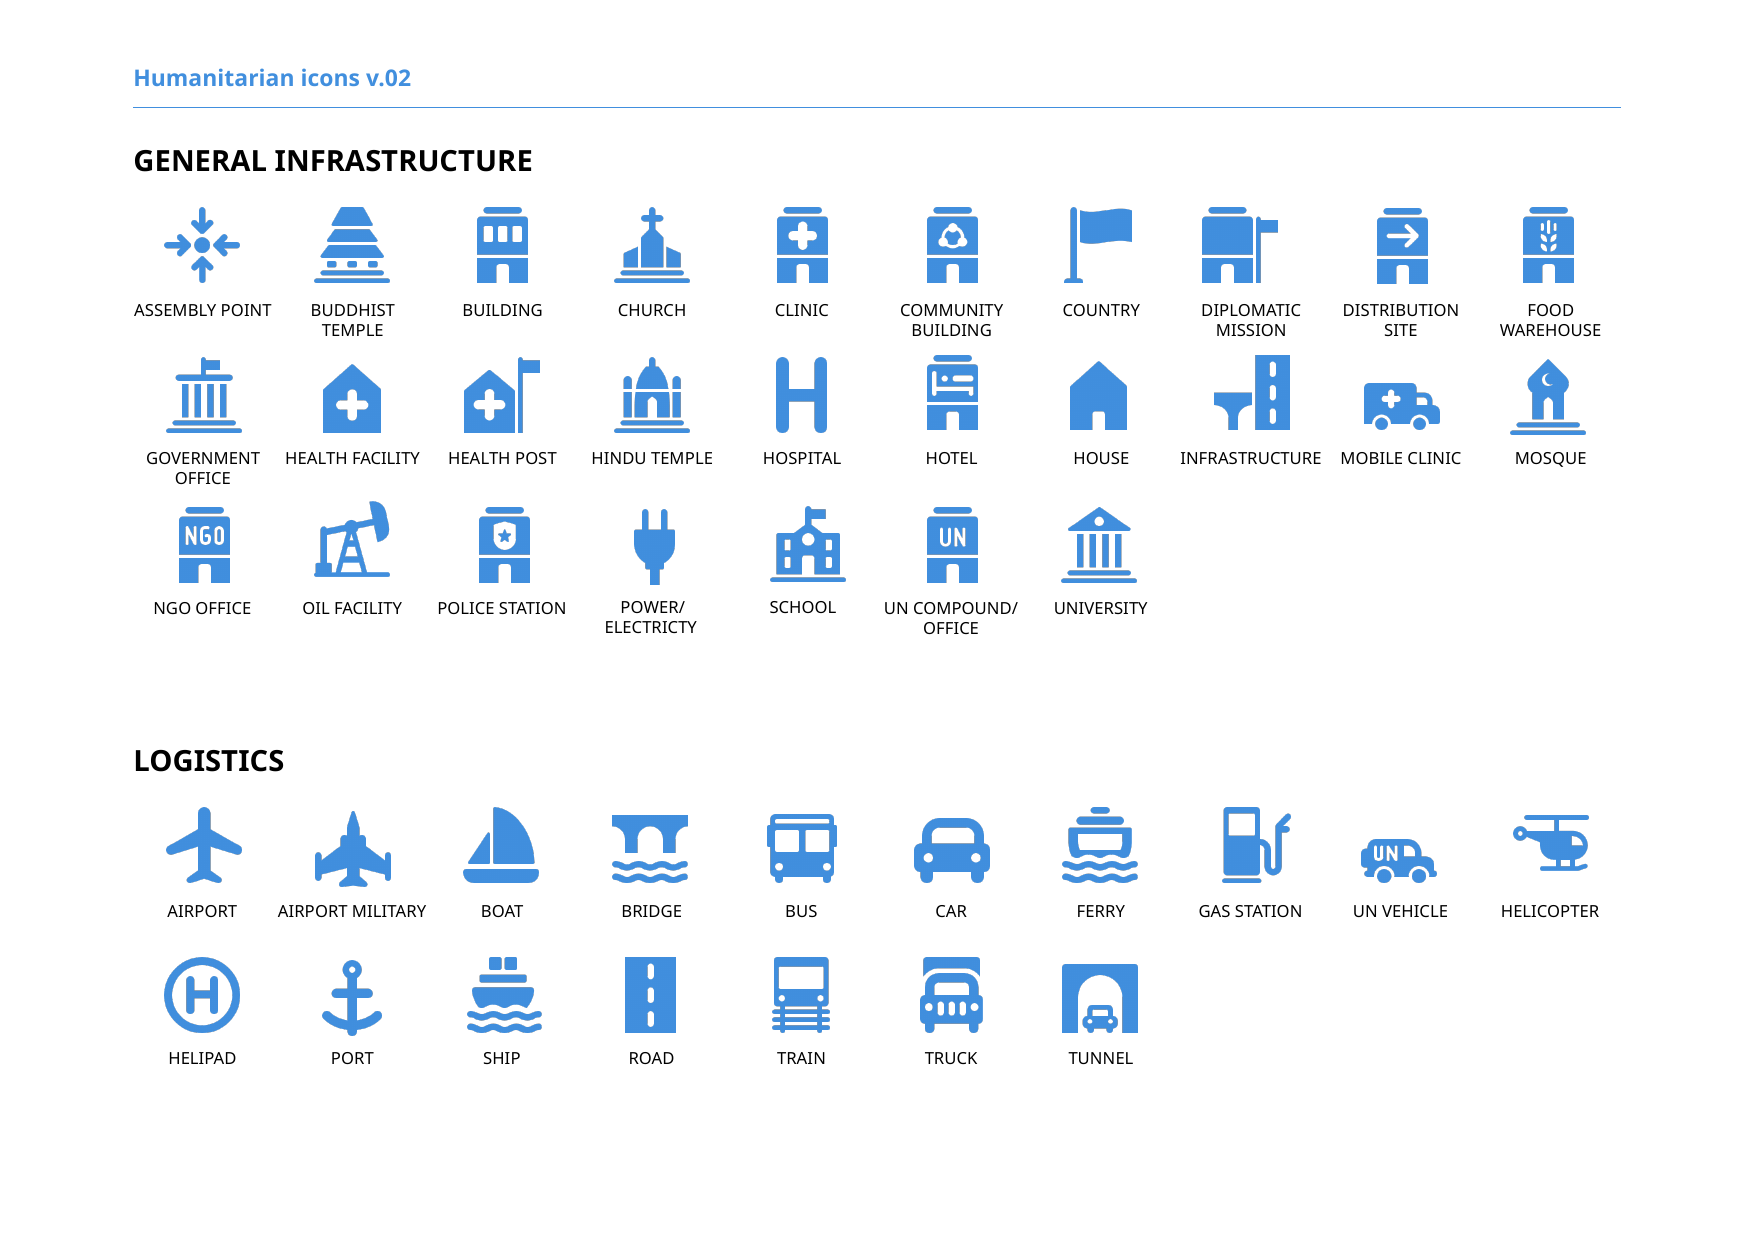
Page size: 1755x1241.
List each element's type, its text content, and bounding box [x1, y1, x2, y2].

text_box UN VEHICLE [1325, 901, 1475, 947]
text_box GAS STATION [1175, 901, 1325, 947]
picture [777, 207, 828, 283]
text_box FERRY [1025, 901, 1175, 947]
picture [612, 815, 688, 883]
text_box MOSQUE [1475, 447, 1626, 493]
picture [614, 207, 690, 283]
picture [1510, 359, 1586, 435]
text_box HOTEL [876, 447, 1026, 493]
picture [166, 357, 242, 433]
picture [772, 957, 830, 1033]
text_box PORT [277, 1047, 427, 1093]
picture [1361, 839, 1437, 883]
picture [179, 507, 230, 583]
text_box CAR [876, 901, 1025, 947]
text_box POWER/ELECTRICTY [577, 597, 728, 642]
text_box OIL FACILITY [277, 597, 427, 643]
text_box HOSPITAL [727, 447, 876, 493]
picture [323, 364, 381, 433]
text_box GENERAL INFRASTRUCTURE [133, 142, 771, 180]
picture [1061, 507, 1137, 583]
picture [1202, 207, 1278, 283]
list Humanitarian icons v.02 [133, 63, 1659, 108]
picture [1222, 807, 1291, 883]
text_box NGO OFFICE [127, 597, 277, 643]
picture [1064, 207, 1132, 283]
text_box MOBILE CLINIC [1325, 447, 1475, 493]
text_box HEALTH FACILITY [277, 447, 427, 493]
text_box POLICE STATION [427, 597, 577, 643]
picture [927, 355, 978, 431]
text_box ASSEMBLY POINT [128, 299, 277, 345]
picture [770, 506, 846, 582]
picture [1364, 383, 1440, 431]
picture [1523, 207, 1574, 283]
text_box COUNTRY [1026, 299, 1176, 345]
picture [164, 957, 240, 1033]
picture [314, 501, 390, 577]
picture [314, 207, 390, 283]
picture [767, 814, 837, 883]
picture [164, 207, 240, 283]
text_box BUILDING [427, 299, 577, 345]
text_box HEALTH POST [427, 447, 577, 493]
picture [1214, 355, 1290, 431]
text_box BOAT [427, 901, 576, 947]
text_box CHURCH [577, 299, 727, 345]
text_box BRIDGE [576, 901, 726, 947]
picture [927, 507, 978, 583]
picture [914, 818, 990, 883]
picture [927, 207, 978, 283]
text_box TUNNEL [1025, 1047, 1176, 1093]
text_box SHIP [427, 1047, 576, 1093]
text_box SCHOOL [728, 597, 876, 642]
picture [479, 507, 530, 583]
picture [477, 207, 528, 283]
text_box BUS [726, 901, 876, 947]
text_box DIPLOMATIC MISSION [1176, 299, 1325, 345]
text_box CLINIC [727, 299, 876, 345]
text_box ROAD [576, 1047, 726, 1093]
text_box HINDU TEMPLE [577, 447, 727, 493]
picture [467, 957, 542, 1033]
picture [166, 807, 242, 883]
picture [322, 960, 382, 1036]
text_box AIRPORT [127, 901, 277, 947]
text_box GOVERNMENT OFFICE [128, 447, 277, 493]
text_box COMMUNITY BUILDING [876, 299, 1026, 345]
picture [1070, 361, 1127, 431]
text_box TRUCK [876, 1047, 1025, 1093]
picture [1062, 807, 1138, 883]
picture [625, 957, 676, 1033]
text_box UNIVERSITY [1025, 597, 1176, 643]
picture [464, 357, 540, 433]
text_box HOUSE [1026, 447, 1176, 493]
picture [634, 509, 676, 585]
picture [920, 957, 983, 1033]
picture [463, 807, 539, 883]
text_box UN COMPOUND/ OFFICE [876, 597, 1025, 643]
text_box HELICOPTER [1475, 901, 1626, 947]
text_box LOGISTICS [133, 742, 771, 780]
picture [614, 357, 690, 433]
text_box DISTRIBUTION SITE [1325, 299, 1475, 345]
text_box FOOD WAREHOUSE [1475, 299, 1626, 345]
text_box AIRPORT MILITARY [277, 901, 427, 947]
text_box BUDDHIST TEMPLE [277, 299, 427, 345]
picture [1377, 208, 1428, 284]
text_box TRAIN [726, 1047, 876, 1093]
picture [315, 811, 391, 887]
picture [1513, 815, 1589, 871]
picture [1062, 964, 1138, 1033]
text_box HELIPAD [127, 1047, 277, 1093]
picture [776, 357, 827, 433]
text_box INFRASTRUCTURE [1176, 447, 1325, 493]
